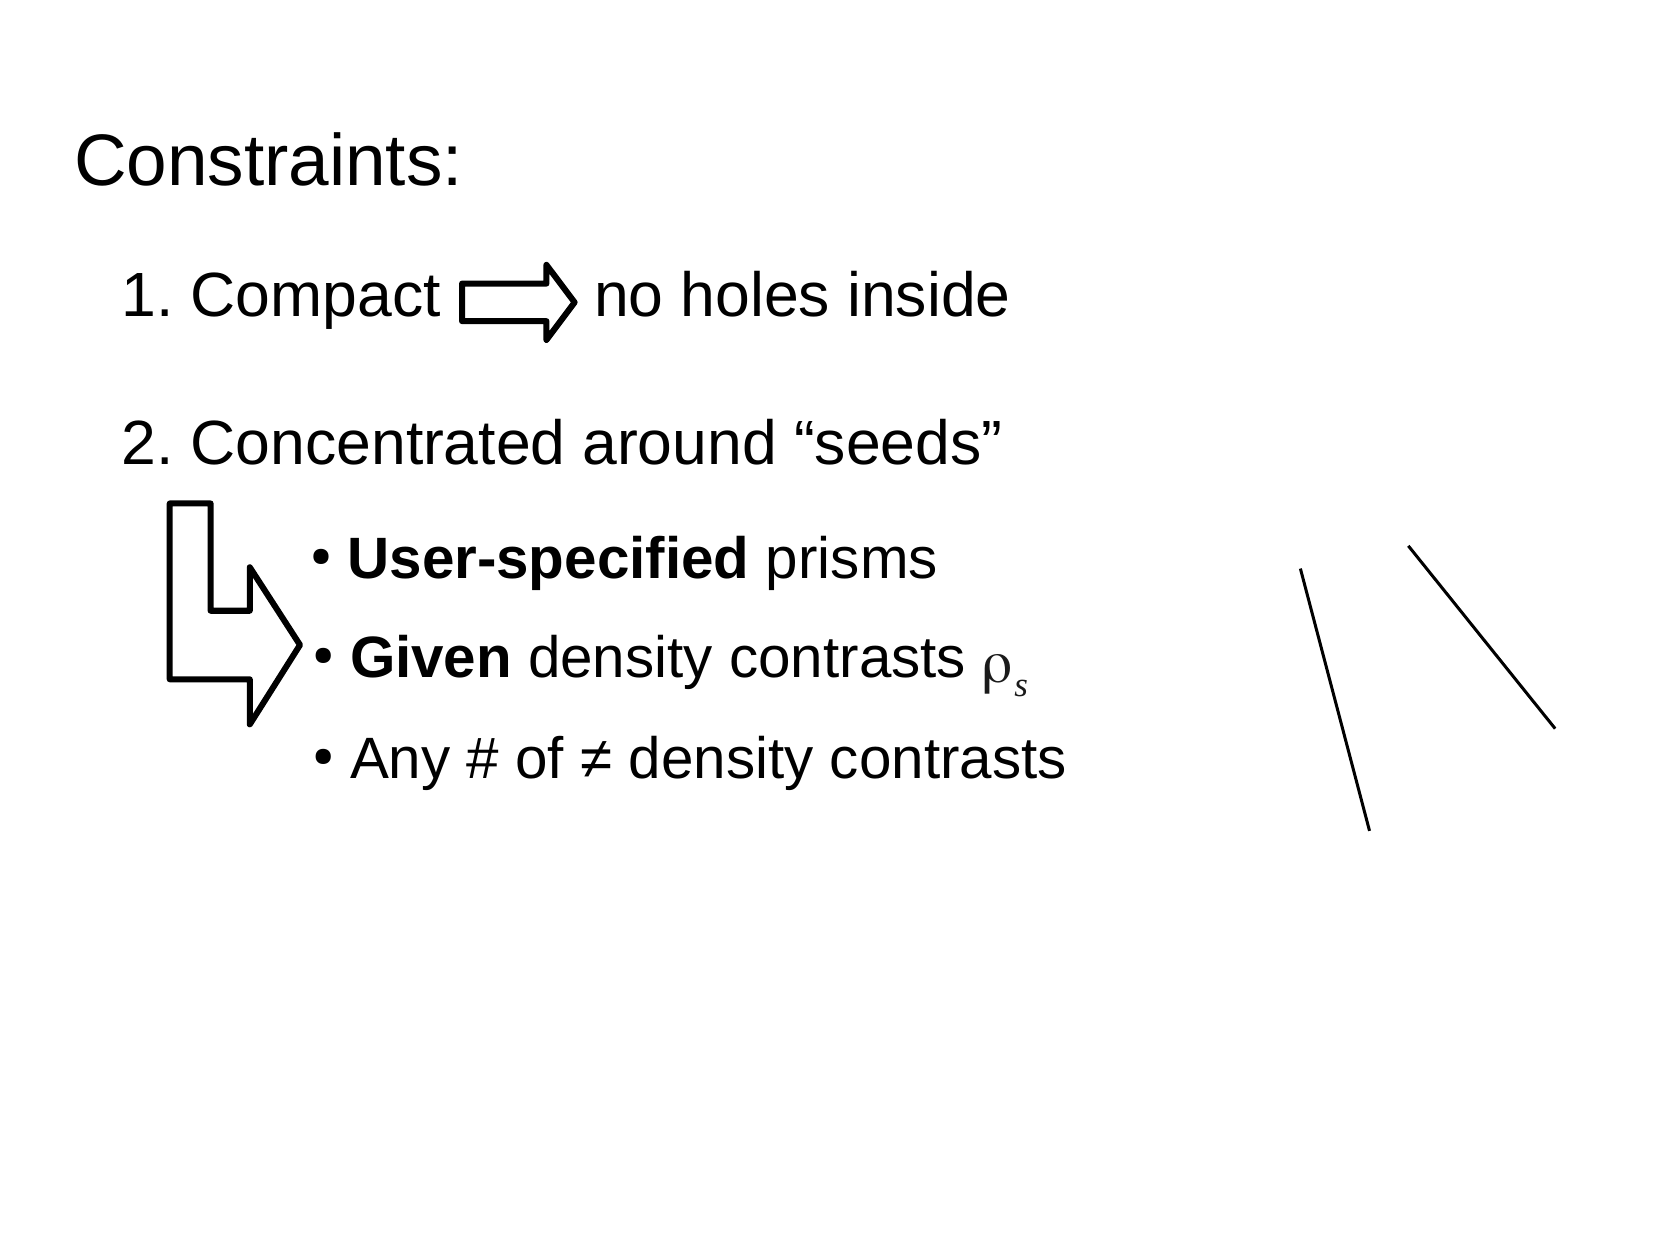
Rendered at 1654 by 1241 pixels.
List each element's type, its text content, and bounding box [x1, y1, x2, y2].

text_box Constraints: [59, 112, 478, 219]
text_box Given density contrasts [298, 617, 982, 708]
text_box no holes inside [579, 253, 1027, 346]
chart [975, 628, 1034, 707]
picture [1091, 272, 1619, 893]
text_box [462, 264, 575, 340]
text_box User-specified prisms [295, 518, 952, 609]
text_box [169, 503, 298, 725]
text_box 2. Concentrated around “seeds” [106, 400, 1019, 494]
text_box Any # of ≠ density contrasts [298, 718, 1082, 806]
text_box 1. Compact [106, 253, 453, 346]
